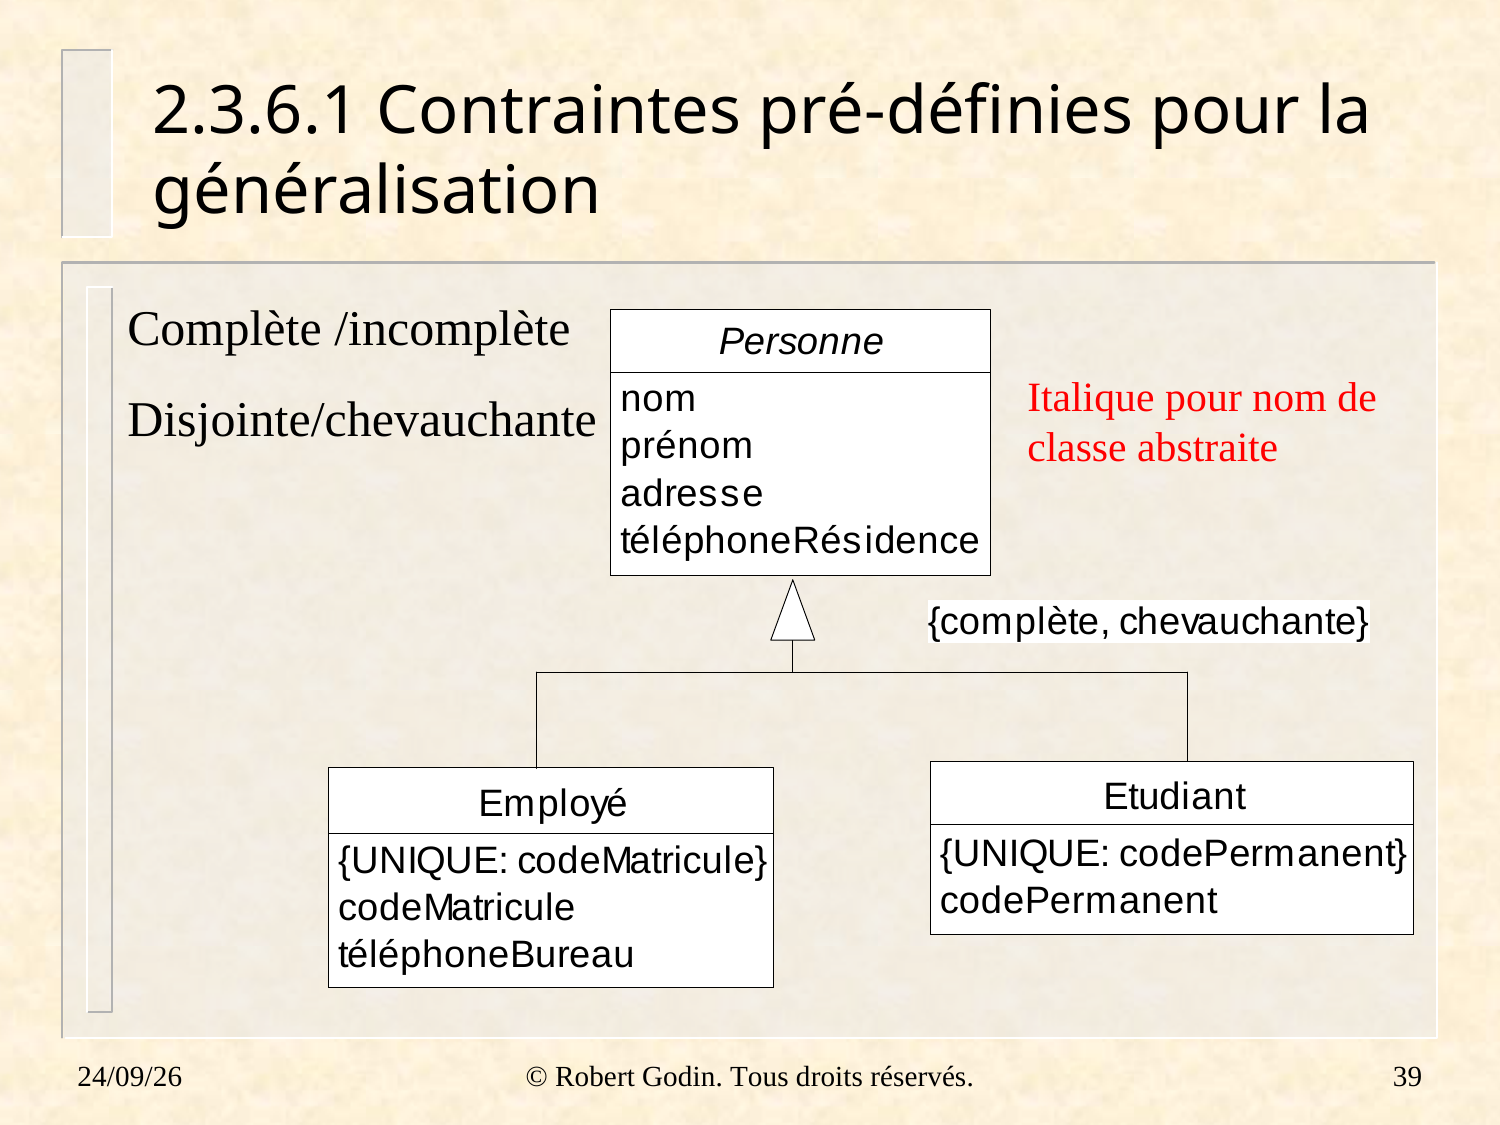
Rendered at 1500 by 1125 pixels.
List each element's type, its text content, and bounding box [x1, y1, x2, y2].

text_box 31/05/21 [62, 1037, 376, 1113]
text_box © Robert Godin. Tous droits réservés. [512, 1037, 988, 1113]
chart [275, 275, 1476, 1027]
text_box Complète /incomplète Disjointe/chevauchante [112, 287, 613, 455]
text_box Italique pour nom de classe abstraite [1012, 362, 1426, 478]
title 2.3.6.1 Contraintes pré-définies pour la généralisation [137, 56, 1413, 238]
picture [0, 0, 1500, 1125]
text_box <number> [1125, 1037, 1438, 1113]
